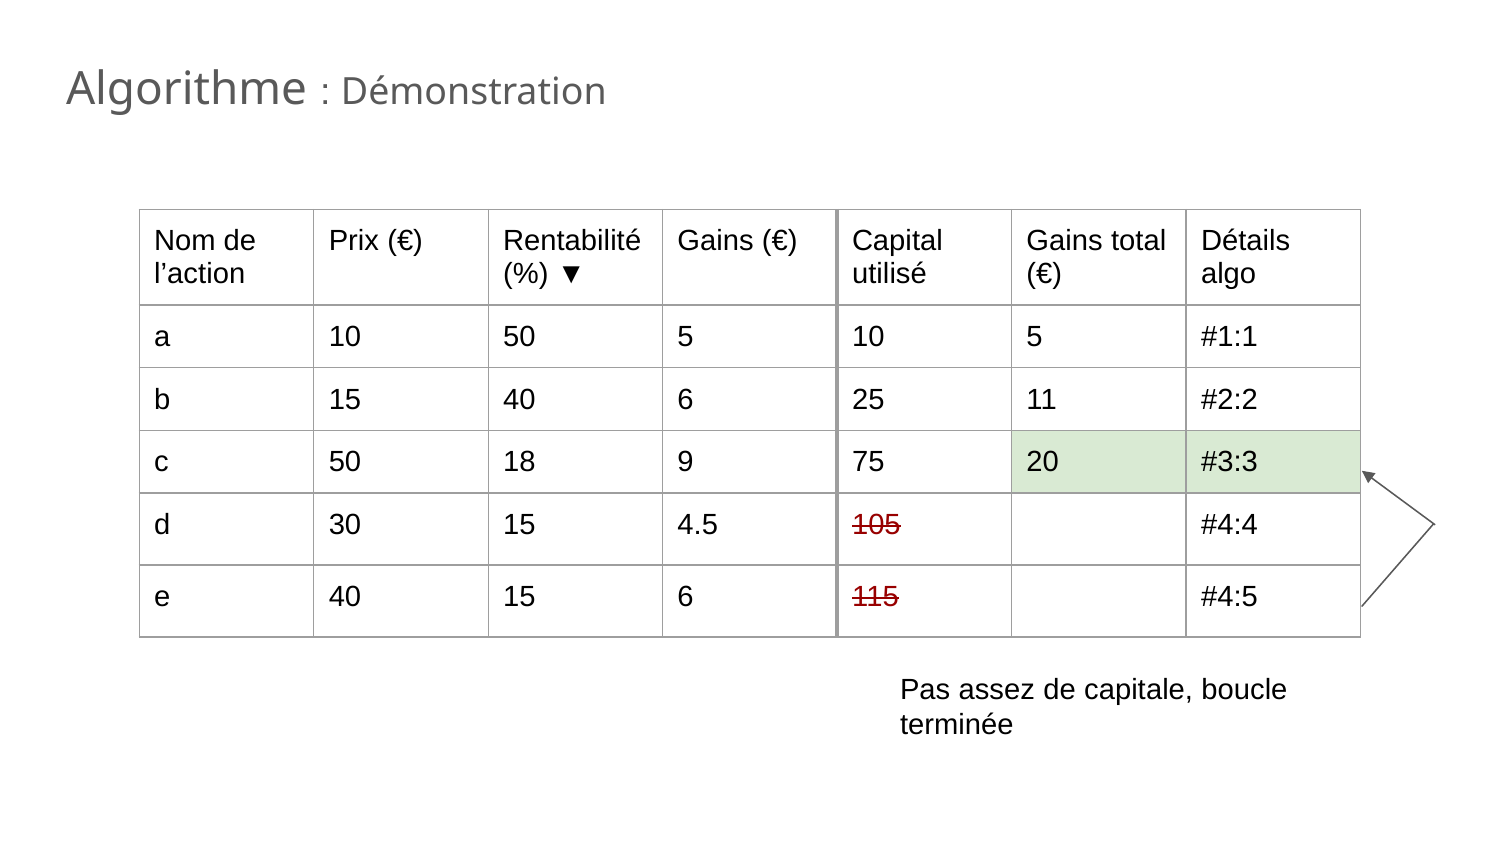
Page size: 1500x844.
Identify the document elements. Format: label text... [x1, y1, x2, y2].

table_header Rentabilité (%) ▼ [489, 210, 662, 304]
table_cell #2:2 [1187, 368, 1360, 430]
table_cell 18 [489, 431, 662, 492]
table_cell 15 [314, 368, 488, 430]
table_header Gains total (€) [1012, 210, 1185, 304]
table_cell 75 [839, 431, 1011, 492]
table_cell 15 [489, 494, 662, 564]
table_cell 20 [1012, 431, 1185, 492]
table_cell 15 [489, 566, 662, 636]
table_cell 50 [314, 431, 488, 492]
table_cell 5 [1012, 306, 1185, 367]
list Algorithme : Démonstration [51, 35, 1449, 129]
table_cell #1:1 [1187, 306, 1360, 367]
table_cell #3:3 [1187, 431, 1360, 492]
table_cell 105 [839, 494, 1011, 564]
table_cell [1012, 494, 1185, 564]
table_cell 4.5 [663, 494, 835, 564]
table_cell 6 [663, 368, 835, 430]
table_cell 40 [314, 566, 488, 636]
table_header Nom de l’action [140, 210, 313, 304]
table_cell b [140, 368, 313, 430]
table_header Détails algo [1187, 210, 1360, 304]
table_cell [1012, 566, 1185, 636]
table_cell 5 [663, 306, 835, 367]
table_header Prix (€) [314, 210, 488, 304]
table_cell 9 [663, 431, 835, 492]
table_cell 30 [314, 494, 488, 564]
table_cell 25 [839, 368, 1011, 430]
table_cell 50 [489, 306, 662, 367]
table_cell 115 [839, 566, 1011, 636]
table_cell 40 [489, 368, 662, 430]
table_header Gains (€) [663, 210, 835, 304]
table_cell #4:5 [1187, 566, 1360, 636]
table_cell e [140, 566, 313, 636]
table_cell 10 [839, 306, 1011, 367]
table_cell 6 [663, 566, 835, 636]
table_header Capital utilisé [839, 210, 1011, 304]
table_cell 10 [314, 306, 488, 367]
text_box Pas assez de capitale, boucle terminée [885, 655, 1412, 756]
table_cell c [140, 431, 313, 492]
table_cell #4:4 [1187, 494, 1360, 564]
table_cell a [140, 306, 313, 367]
table_cell 11 [1012, 368, 1185, 430]
table_cell d [140, 494, 313, 564]
